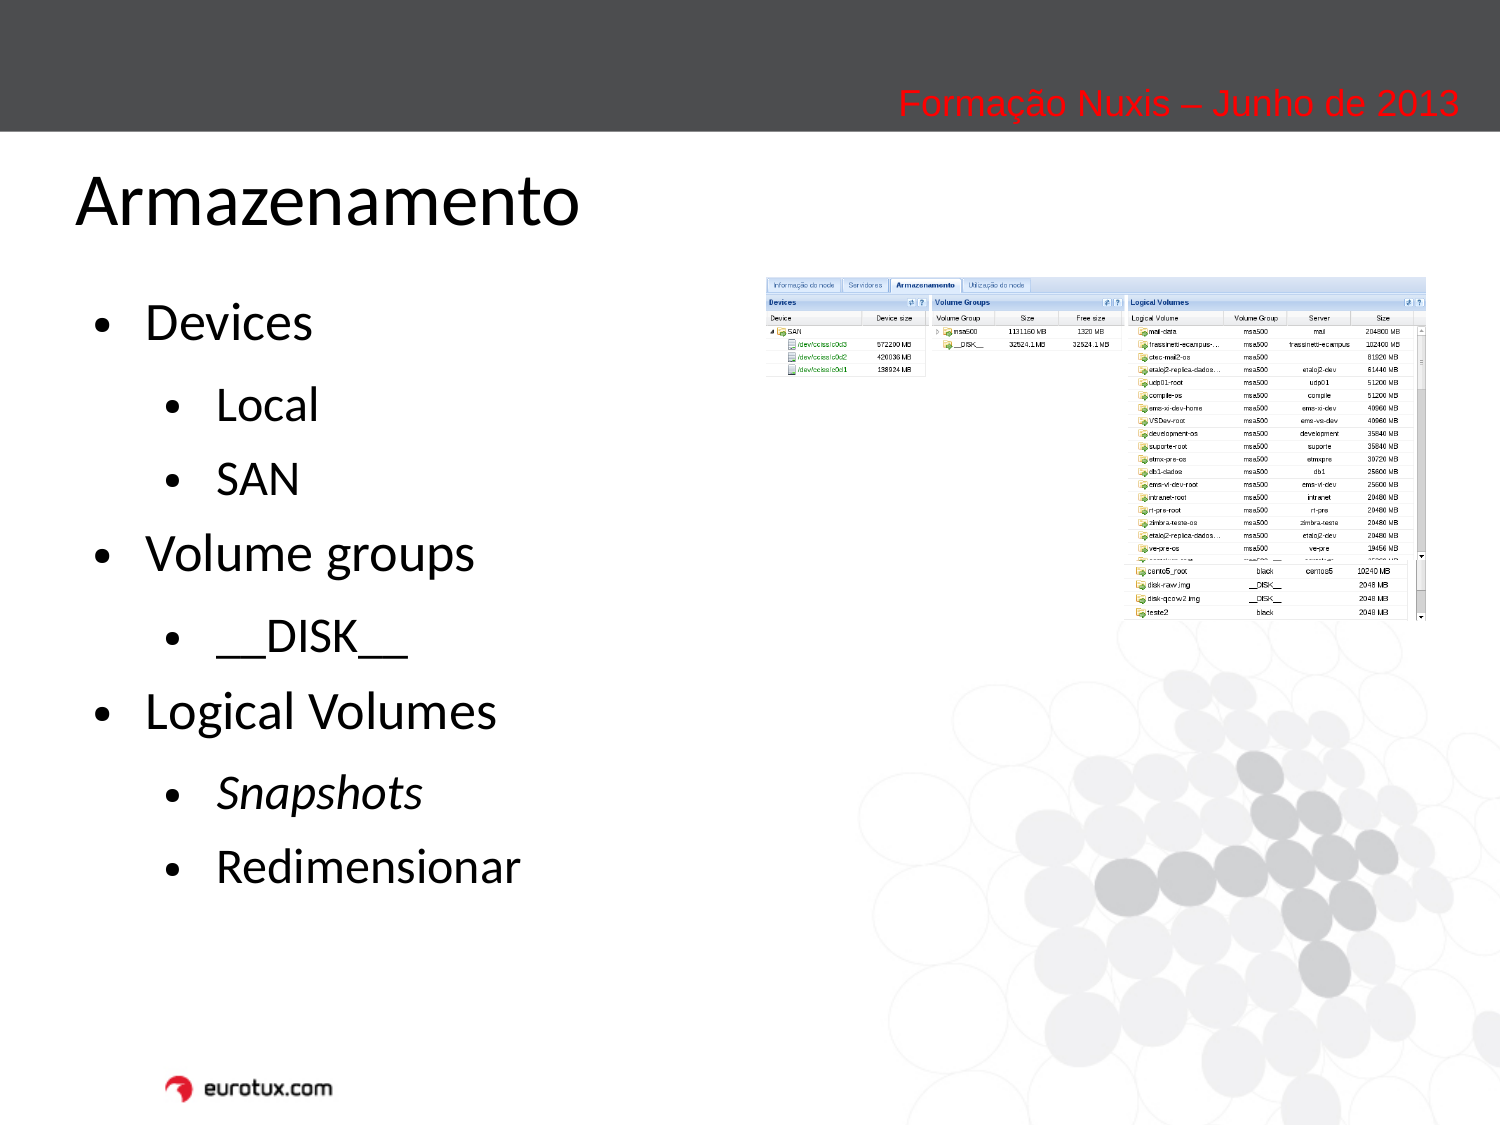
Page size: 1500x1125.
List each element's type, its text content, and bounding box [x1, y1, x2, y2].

picture [0, 0, 1500, 1125]
title Armazenamento [75, 112, 1425, 301]
list Devices Local SAN Volume groups __DISK__ Logical Volumes Snapshots Redimensionar [75, 299, 734, 953]
